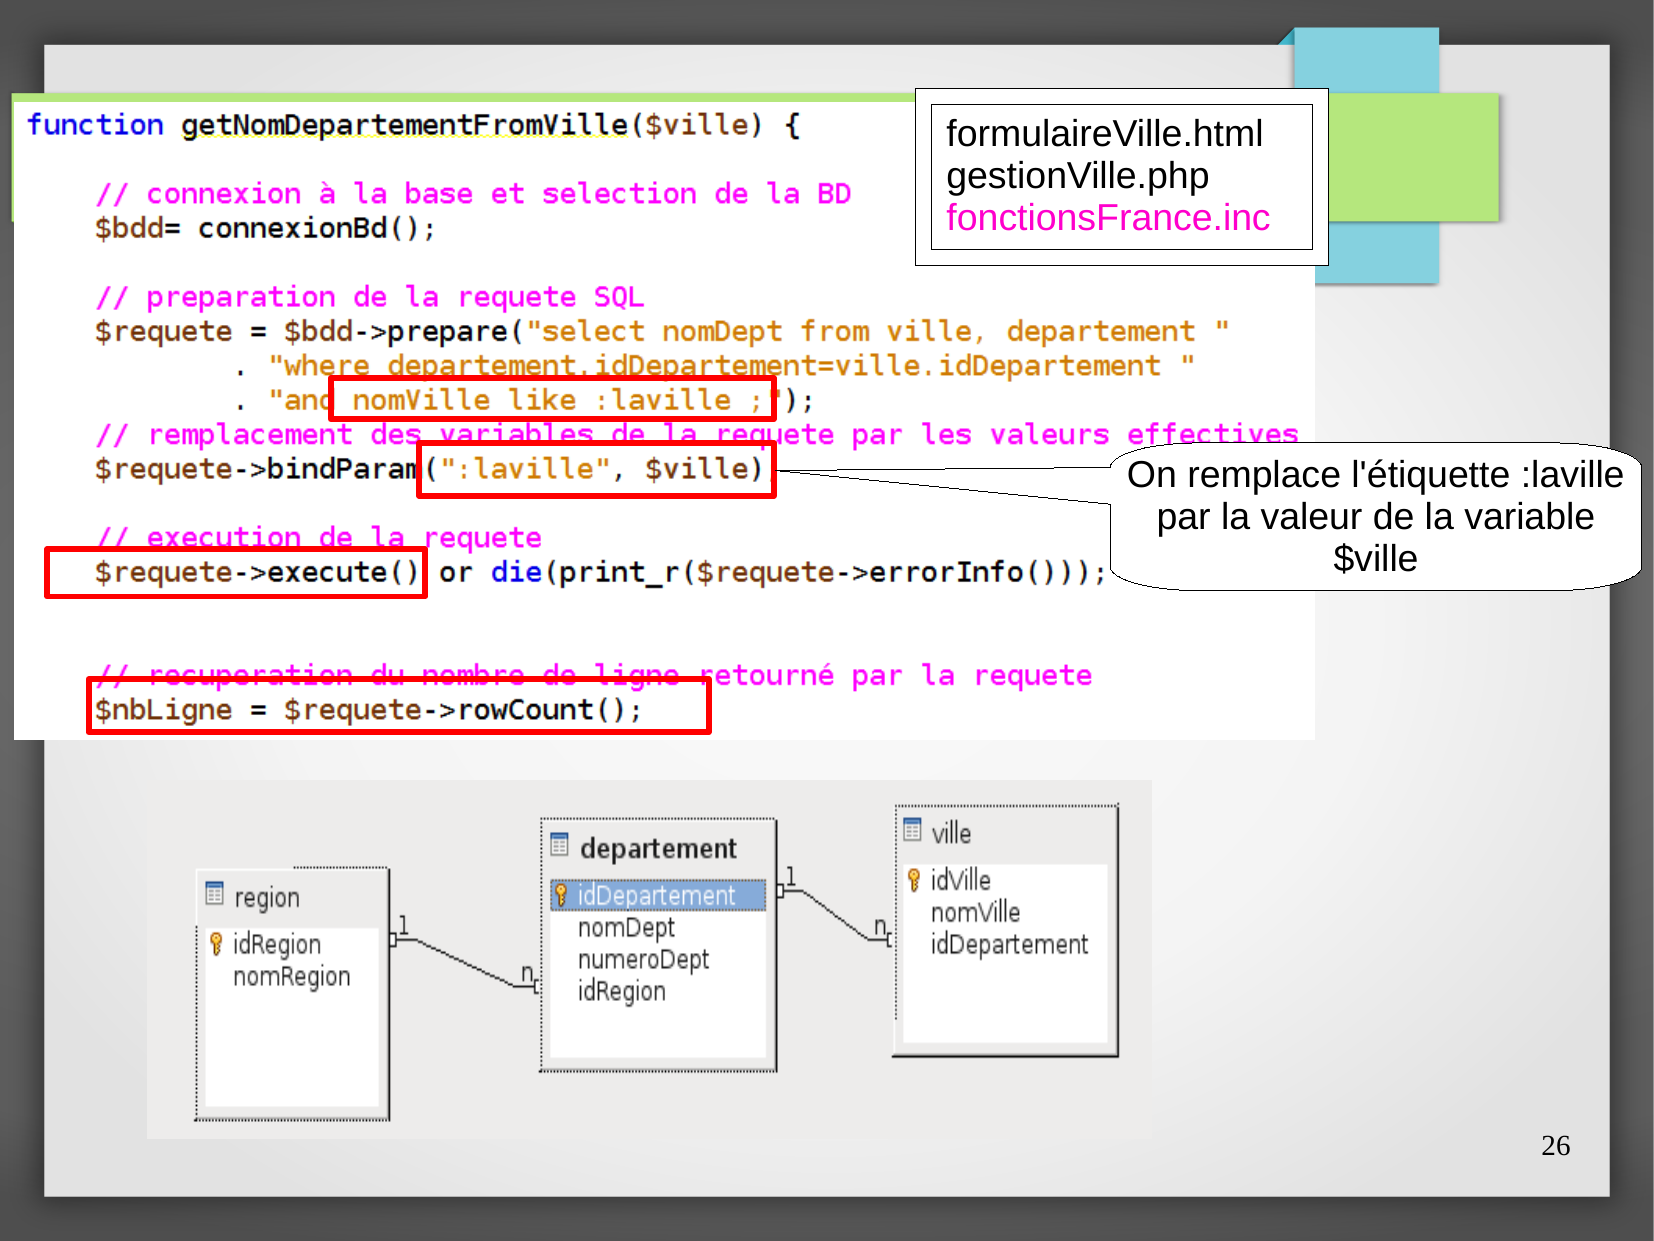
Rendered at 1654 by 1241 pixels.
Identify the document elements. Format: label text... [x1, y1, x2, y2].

text_box On remplace l'étiquette :laville par la valeur de la variable $ville [775, 442, 1642, 591]
text_box formulaireVille.html gestionVille.php fonctionsFrance.inc [915, 88, 1329, 266]
picture [0, 0, 1654, 1241]
